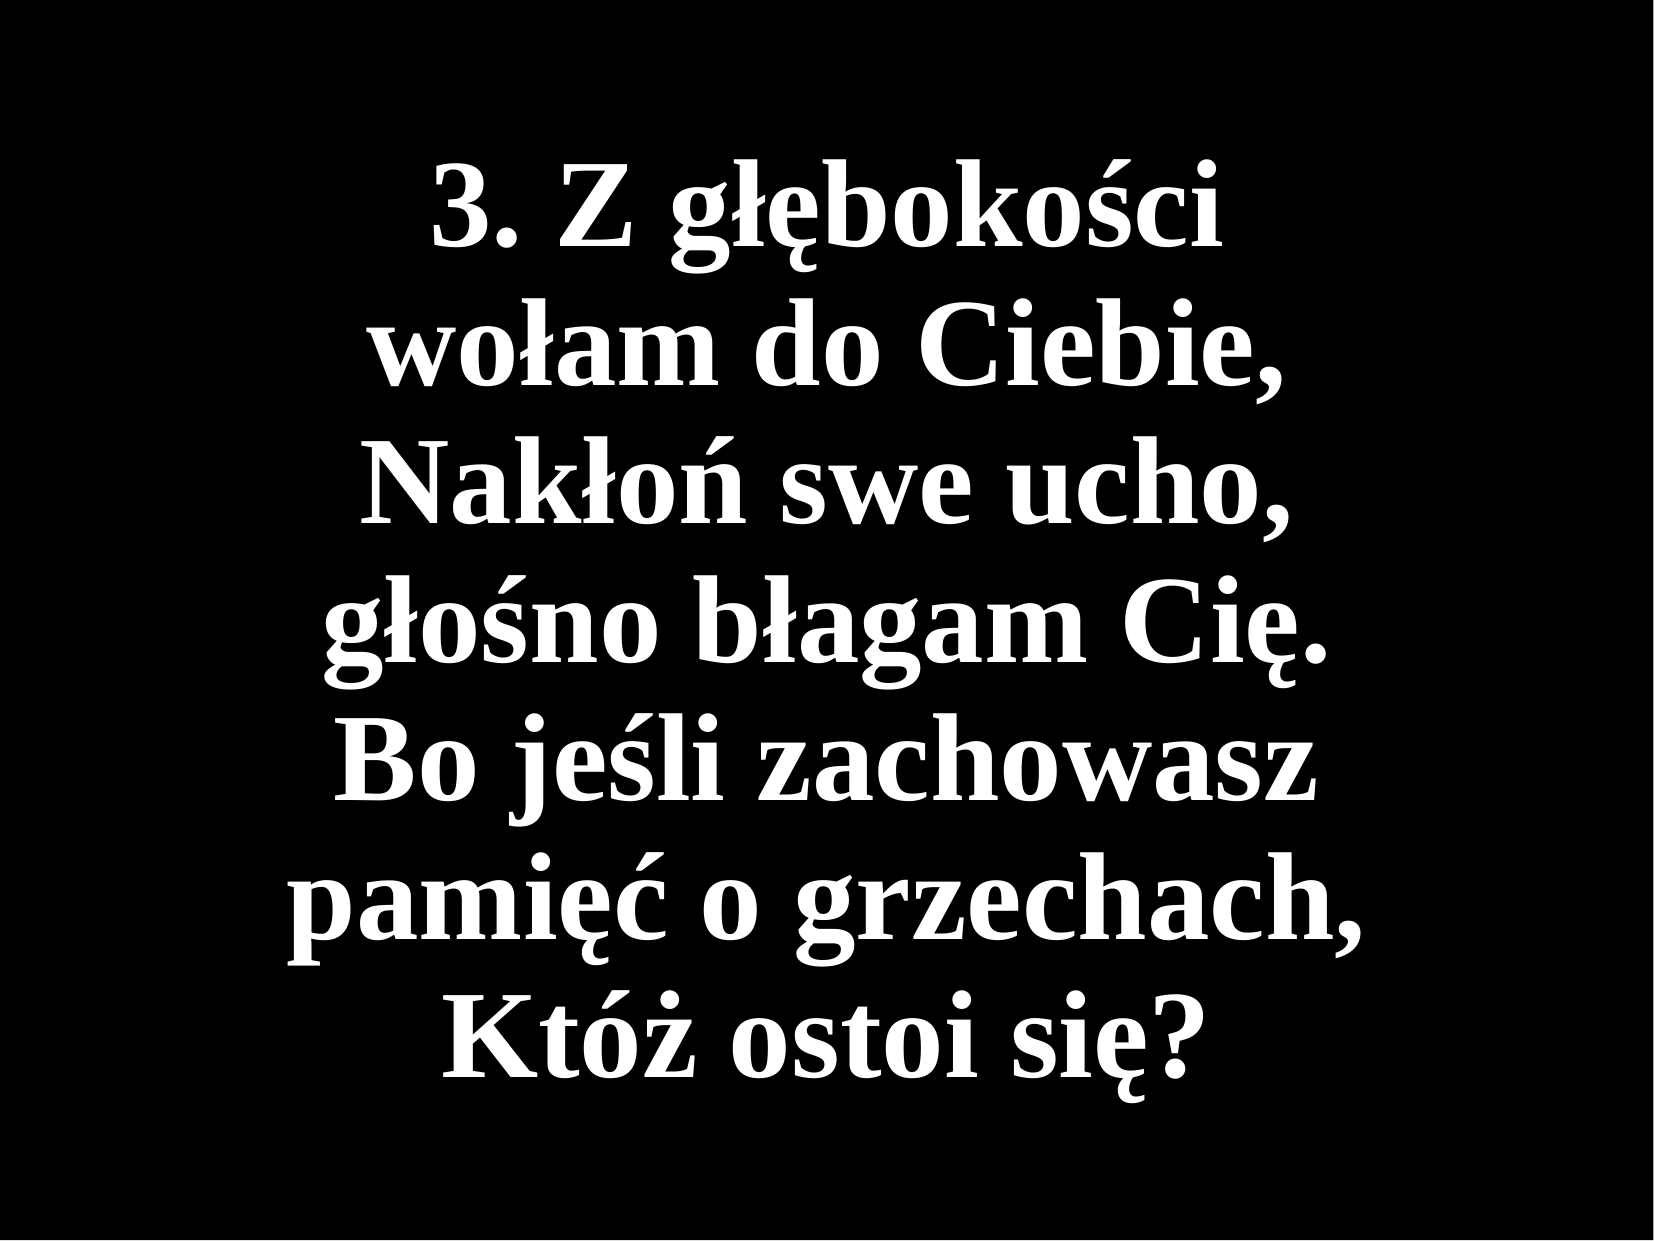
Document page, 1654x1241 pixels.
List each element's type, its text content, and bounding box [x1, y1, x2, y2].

title 3. Z głębokości wołam do Ciebie, Nakłoń swe ucho, głośno błagam Cię. Bo jeśli zachowasz pamięć o grzechach, Któż ostoi się? [0, 0, 1654, 1241]
